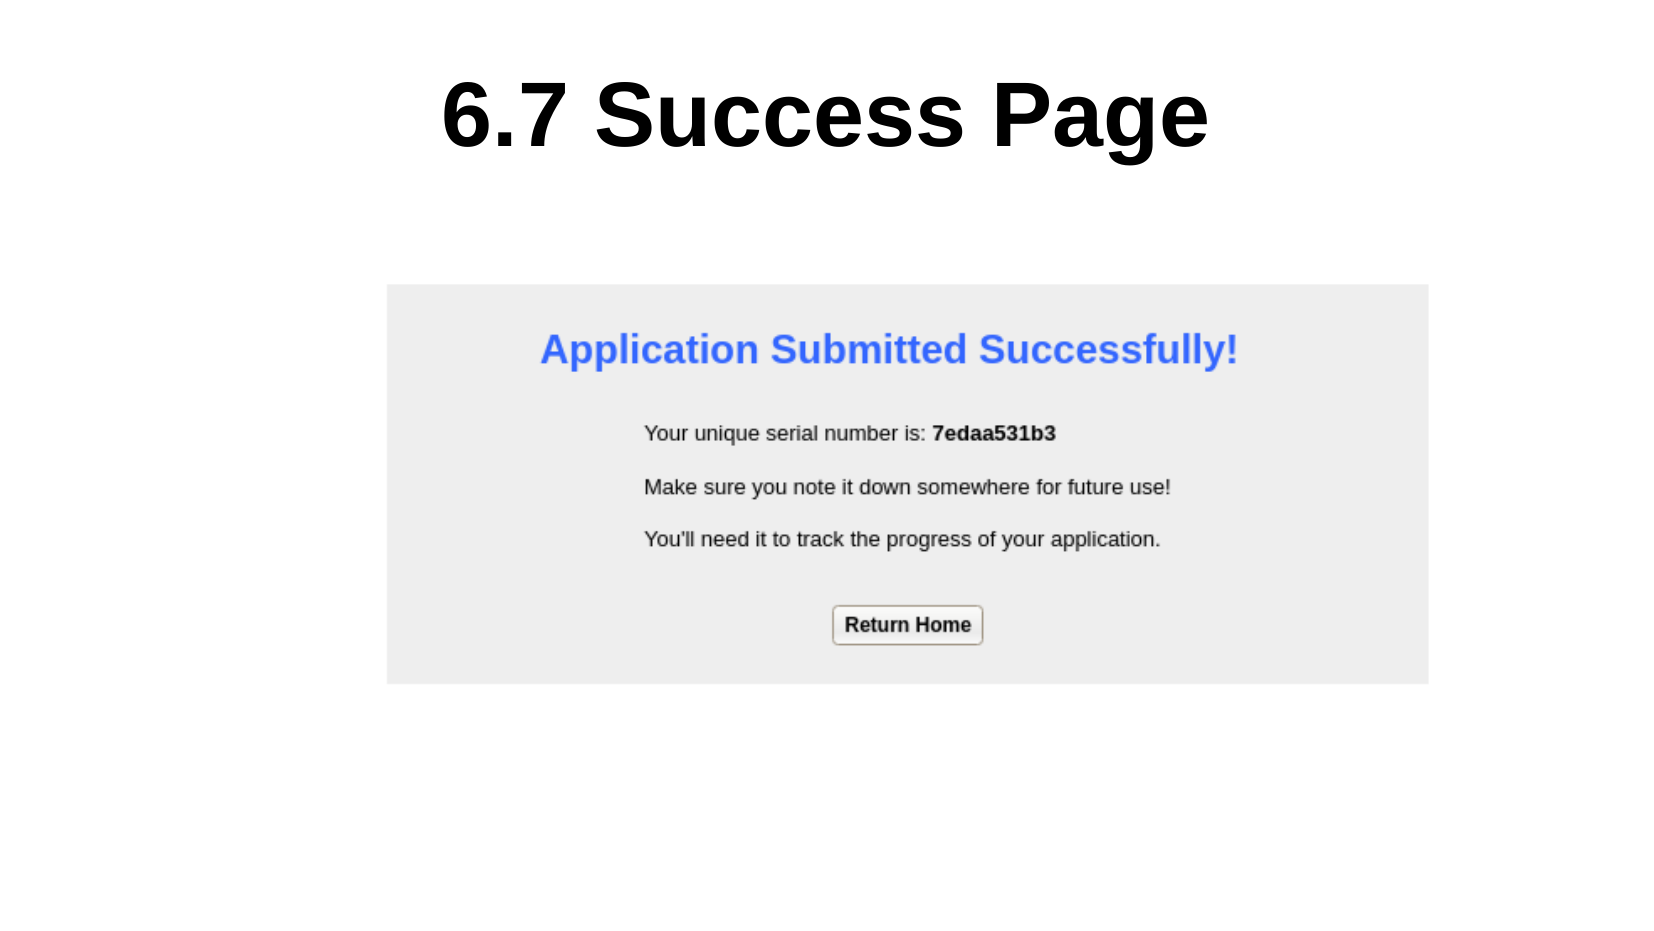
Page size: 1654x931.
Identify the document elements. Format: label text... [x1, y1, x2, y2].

picture [353, 242, 1479, 711]
title 6.7 Success Page [82, 37, 1571, 193]
